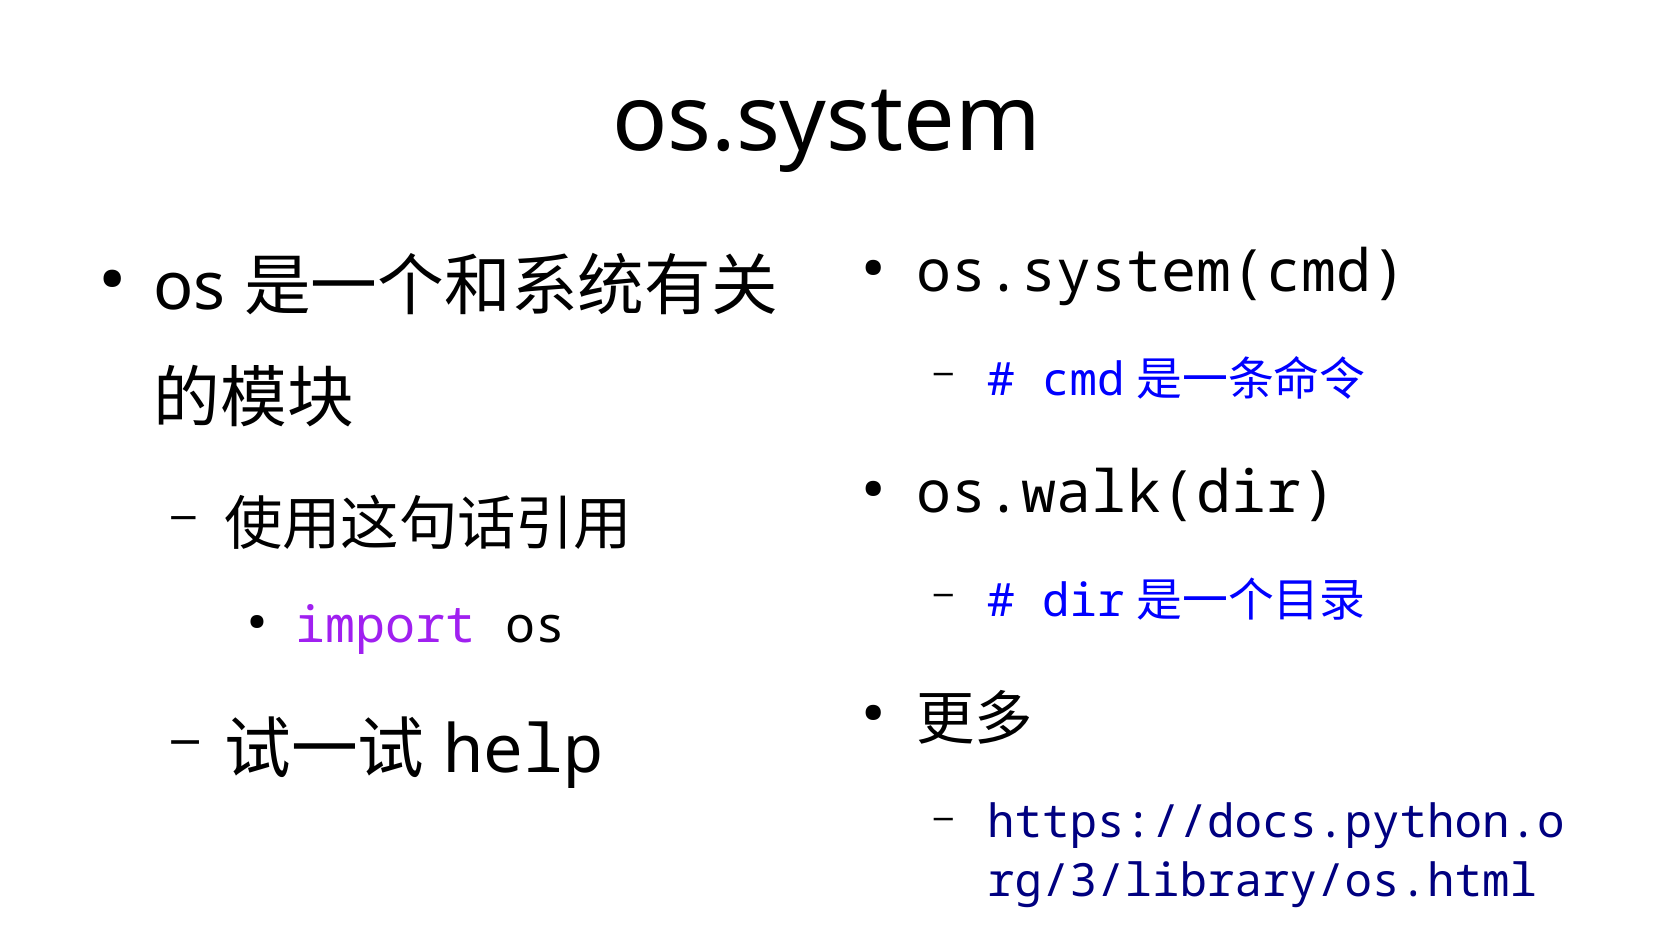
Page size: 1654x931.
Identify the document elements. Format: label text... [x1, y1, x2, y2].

list os是一个和系统有关的模块 使用这句话引用 import os 试一试help [82, 217, 809, 839]
title os.system [82, 37, 1571, 193]
list os.system(cmd) # cmd是一条命令 os.walk(dir) # dir是一个目录 更多 https://docs.python.org/3/library/os.html [845, 217, 1572, 910]
